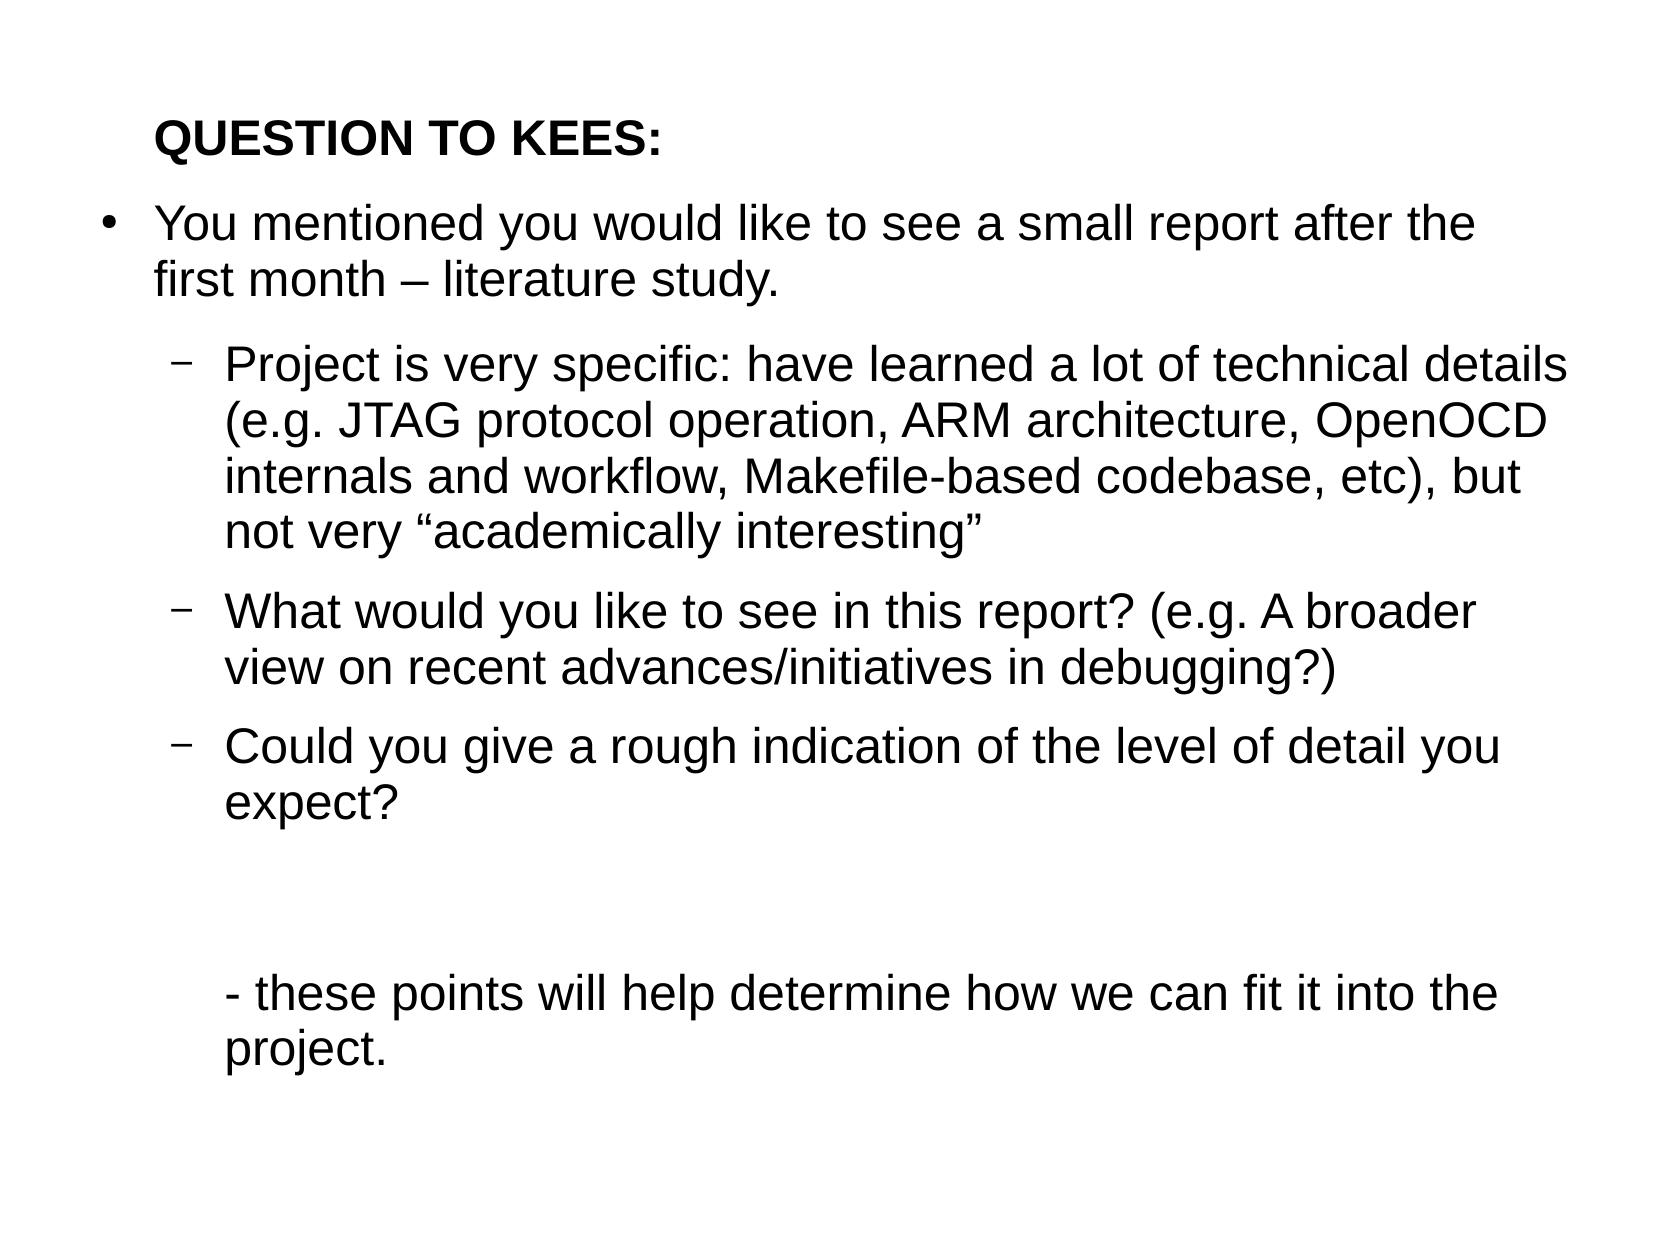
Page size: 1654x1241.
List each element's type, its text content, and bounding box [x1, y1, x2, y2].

list QUESTION TO KEES: You mentioned you would like to see a small report after the first month – literature study. Project is very specific: have learned a lot of technical details (e.g. JTAG protocol operation, ARM architecture, OpenOCD internals and workflow, Makefile-based codebase, etc), but not very “academically interesting” What would you like to see in this report? (e.g. A broader view on recent advances/initiatives in debugging?) Could you give a rough indication of the level of detail you expect? - these points will help determine how we can fit it into the project. [82, 110, 1571, 1126]
